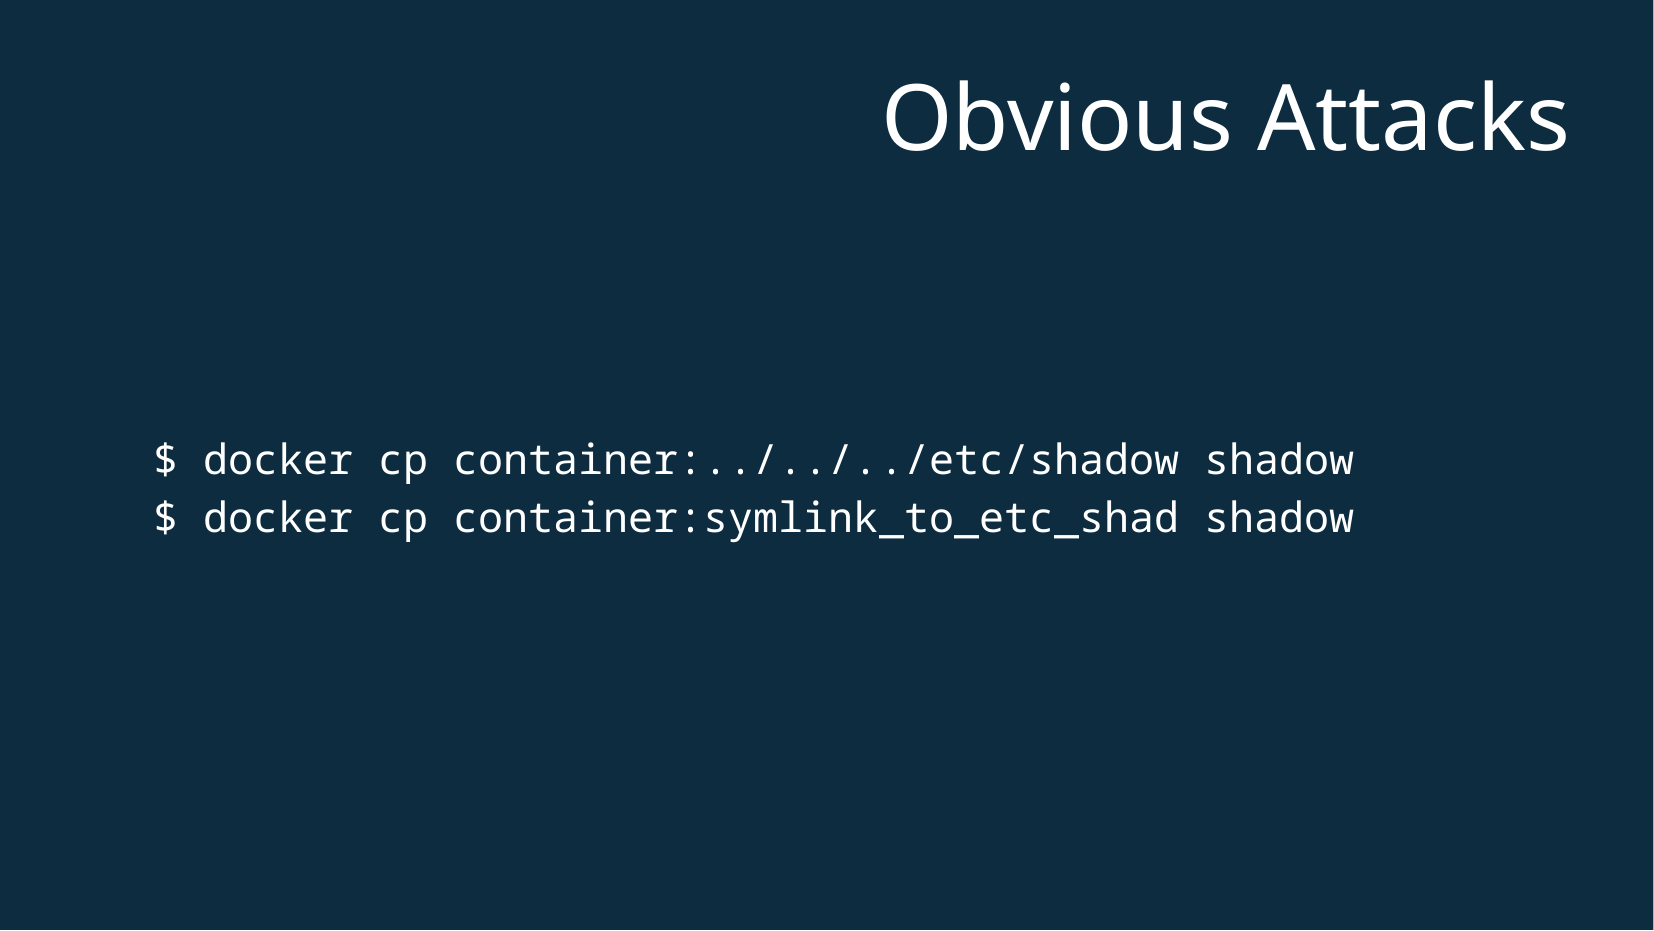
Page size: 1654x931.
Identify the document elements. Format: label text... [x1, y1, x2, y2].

title Obvious Attacks [82, 37, 1571, 193]
list $ docker cp container:../../../etc/shadow shadow $ docker cp container:symlink_to_etc_shad shadow [82, 217, 1571, 758]
